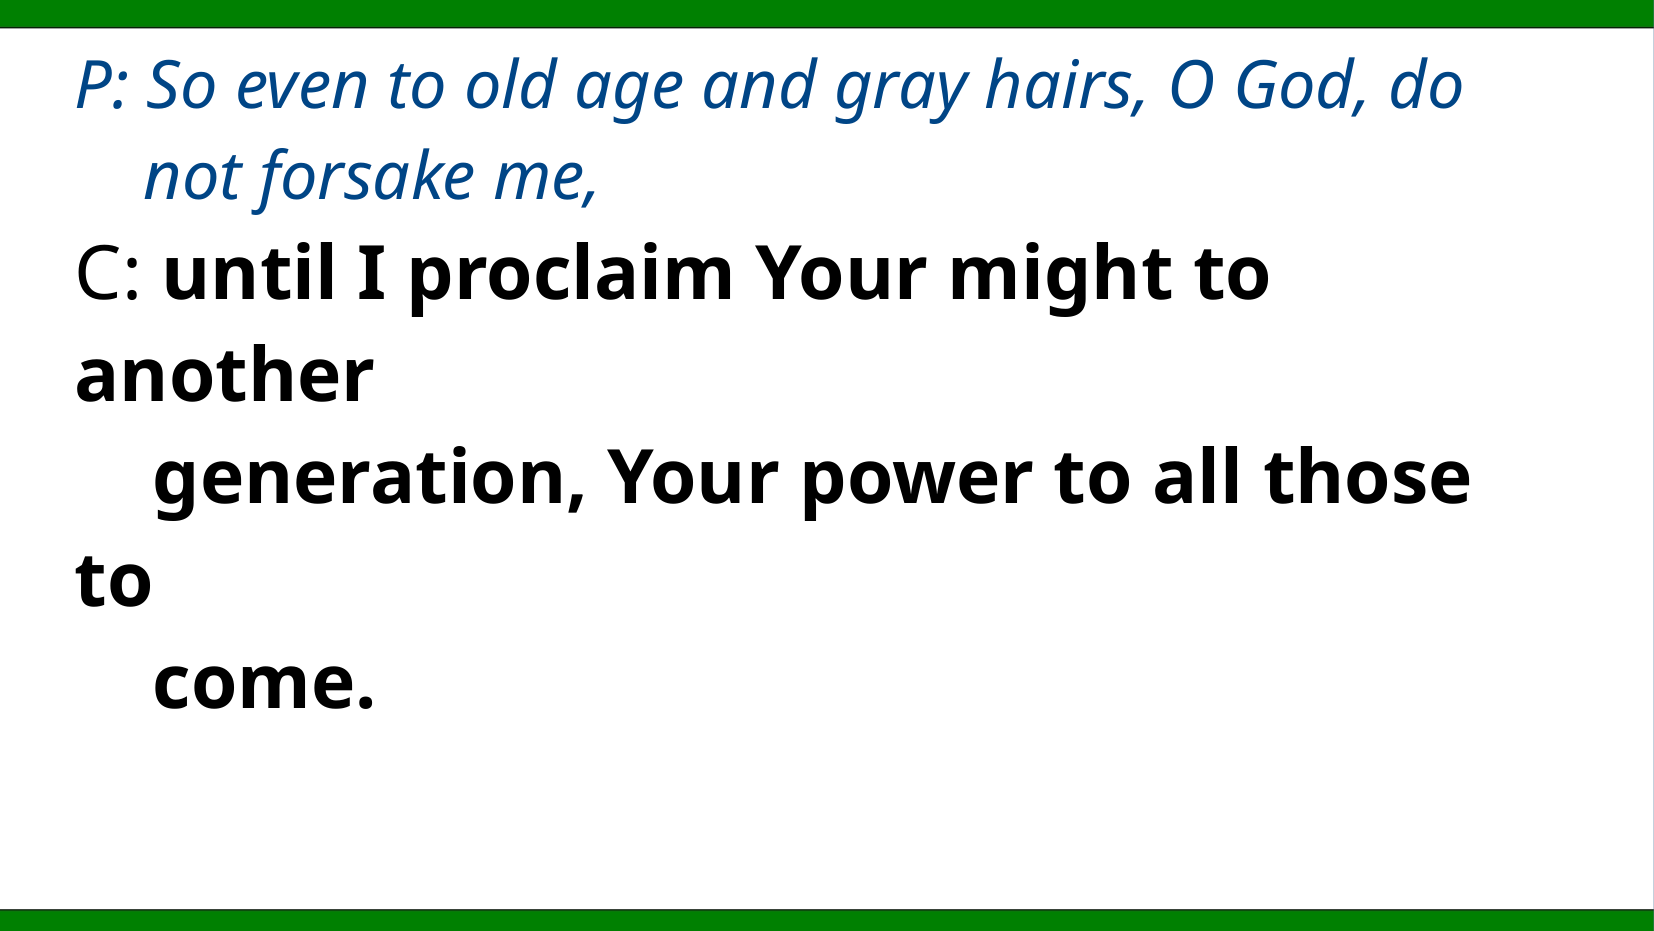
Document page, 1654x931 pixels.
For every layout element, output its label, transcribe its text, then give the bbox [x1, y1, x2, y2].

text_box P: So even to old age and gray hairs, O God, do not forsake me, C: until I proclaim Your might to another generation, Your power to all those to come. [60, 30, 1576, 522]
picture [0, 0, 1654, 931]
